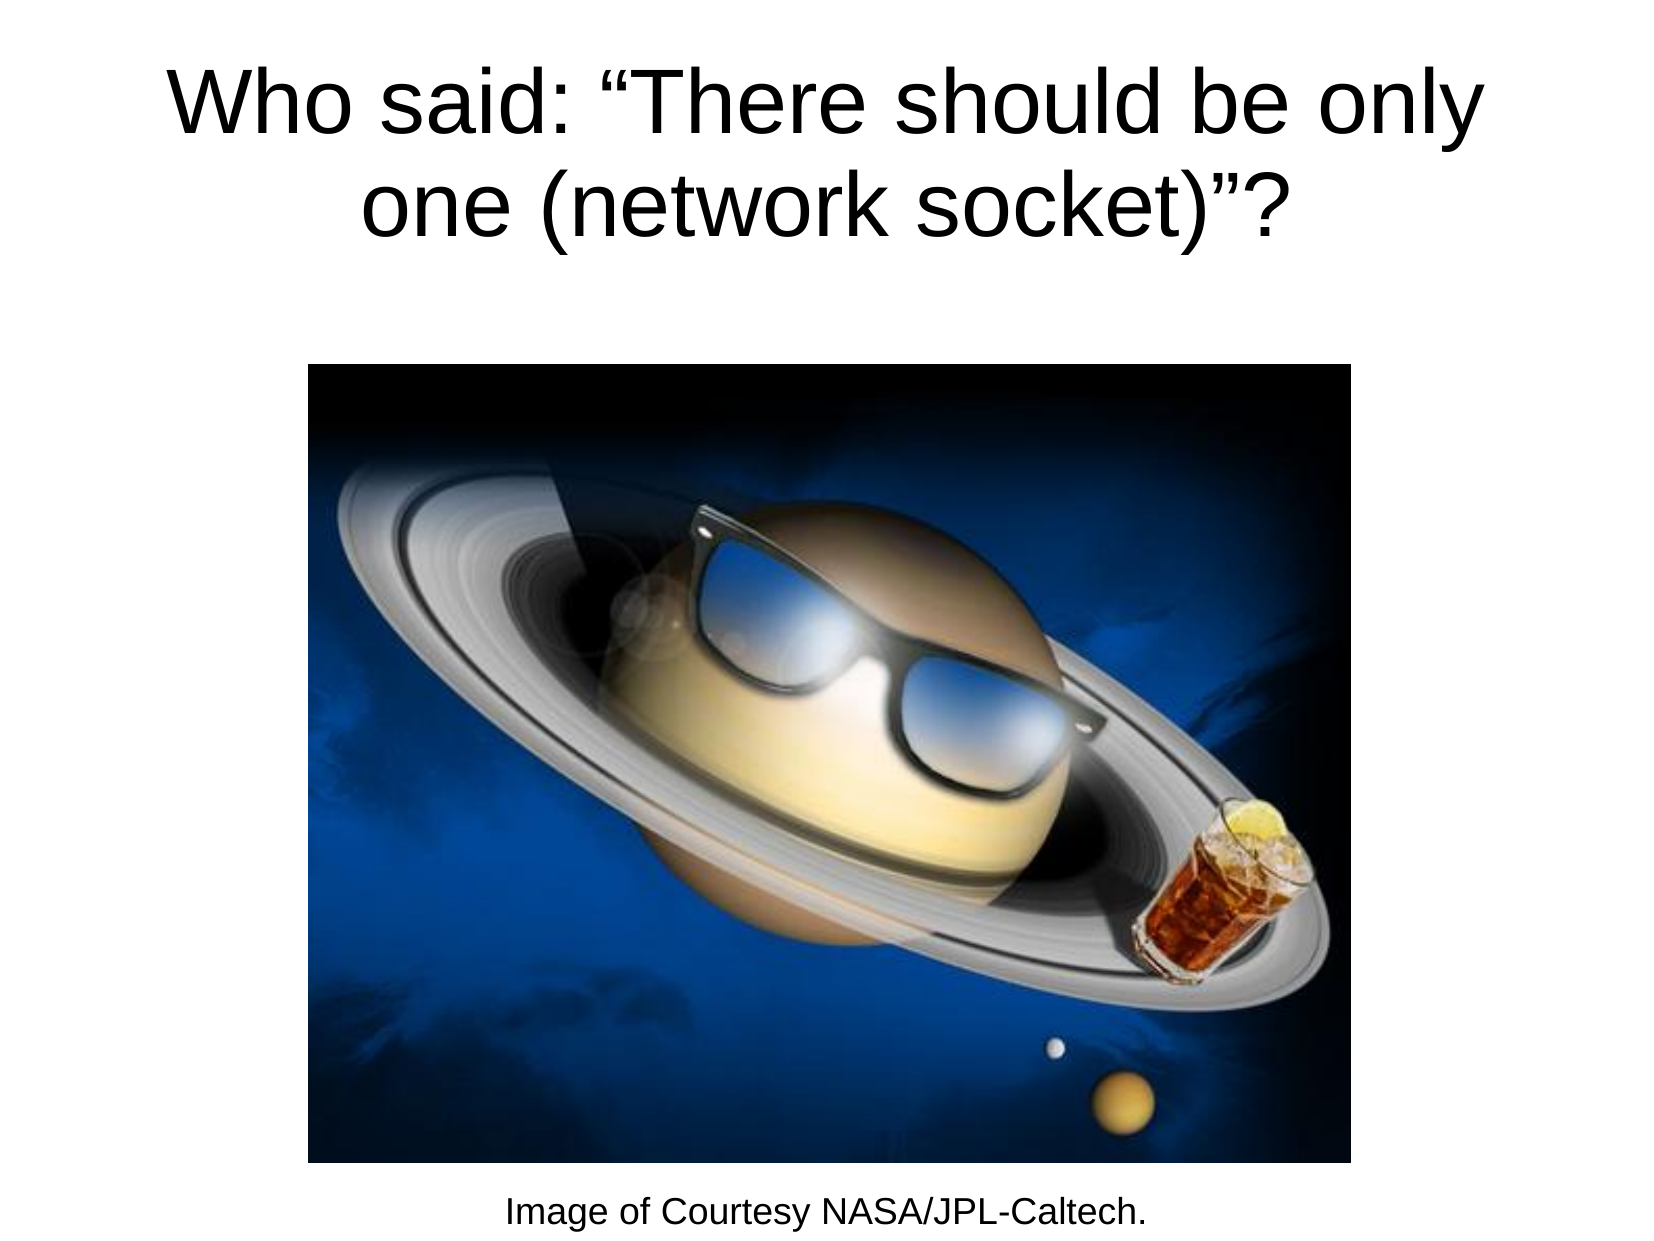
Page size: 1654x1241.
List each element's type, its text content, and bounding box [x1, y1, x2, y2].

text_box Image of Courtesy NASA/JPL-Caltech. [490, 1183, 1163, 1241]
title Who said: “There should be only one (network socket)”? [82, 50, 1571, 256]
picture [308, 364, 1351, 1163]
